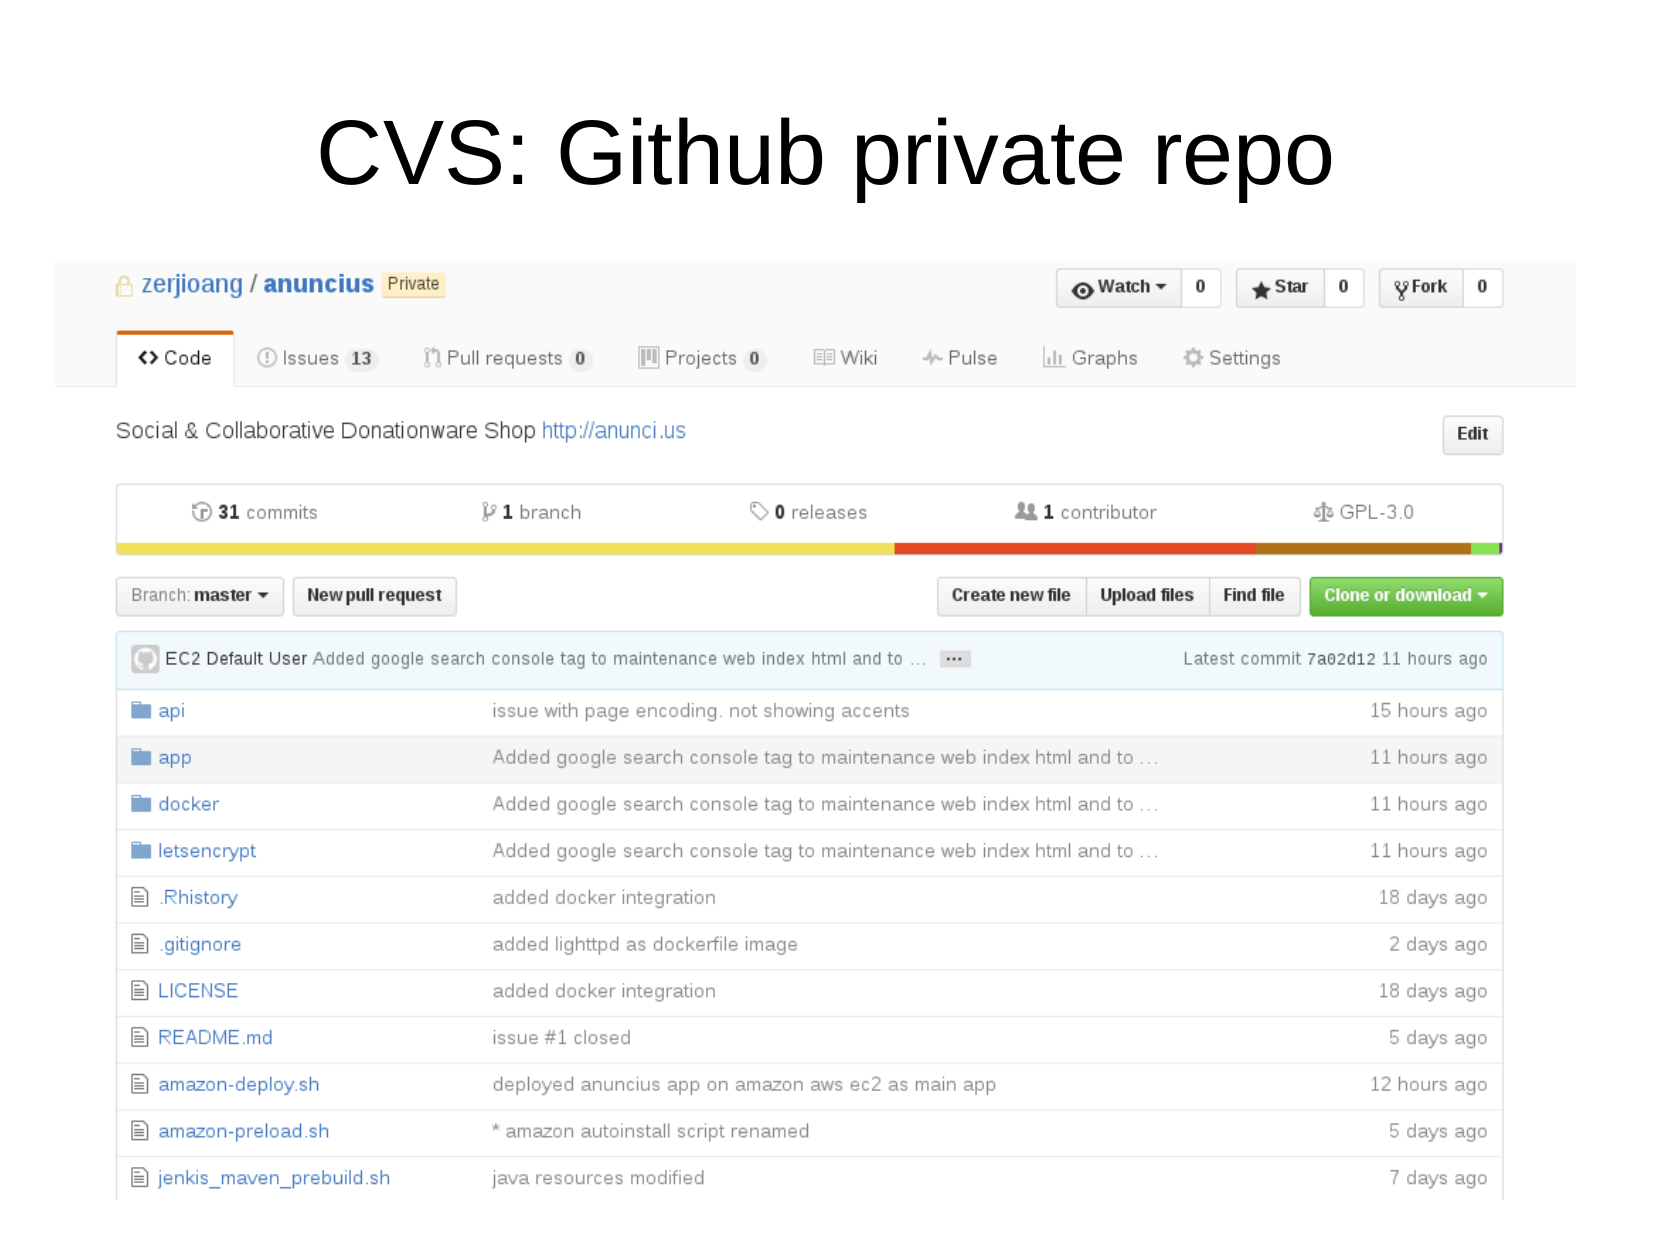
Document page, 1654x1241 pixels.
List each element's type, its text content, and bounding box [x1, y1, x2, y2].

title CVS: Github private repo [82, 49, 1571, 257]
picture [55, 260, 1576, 1201]
